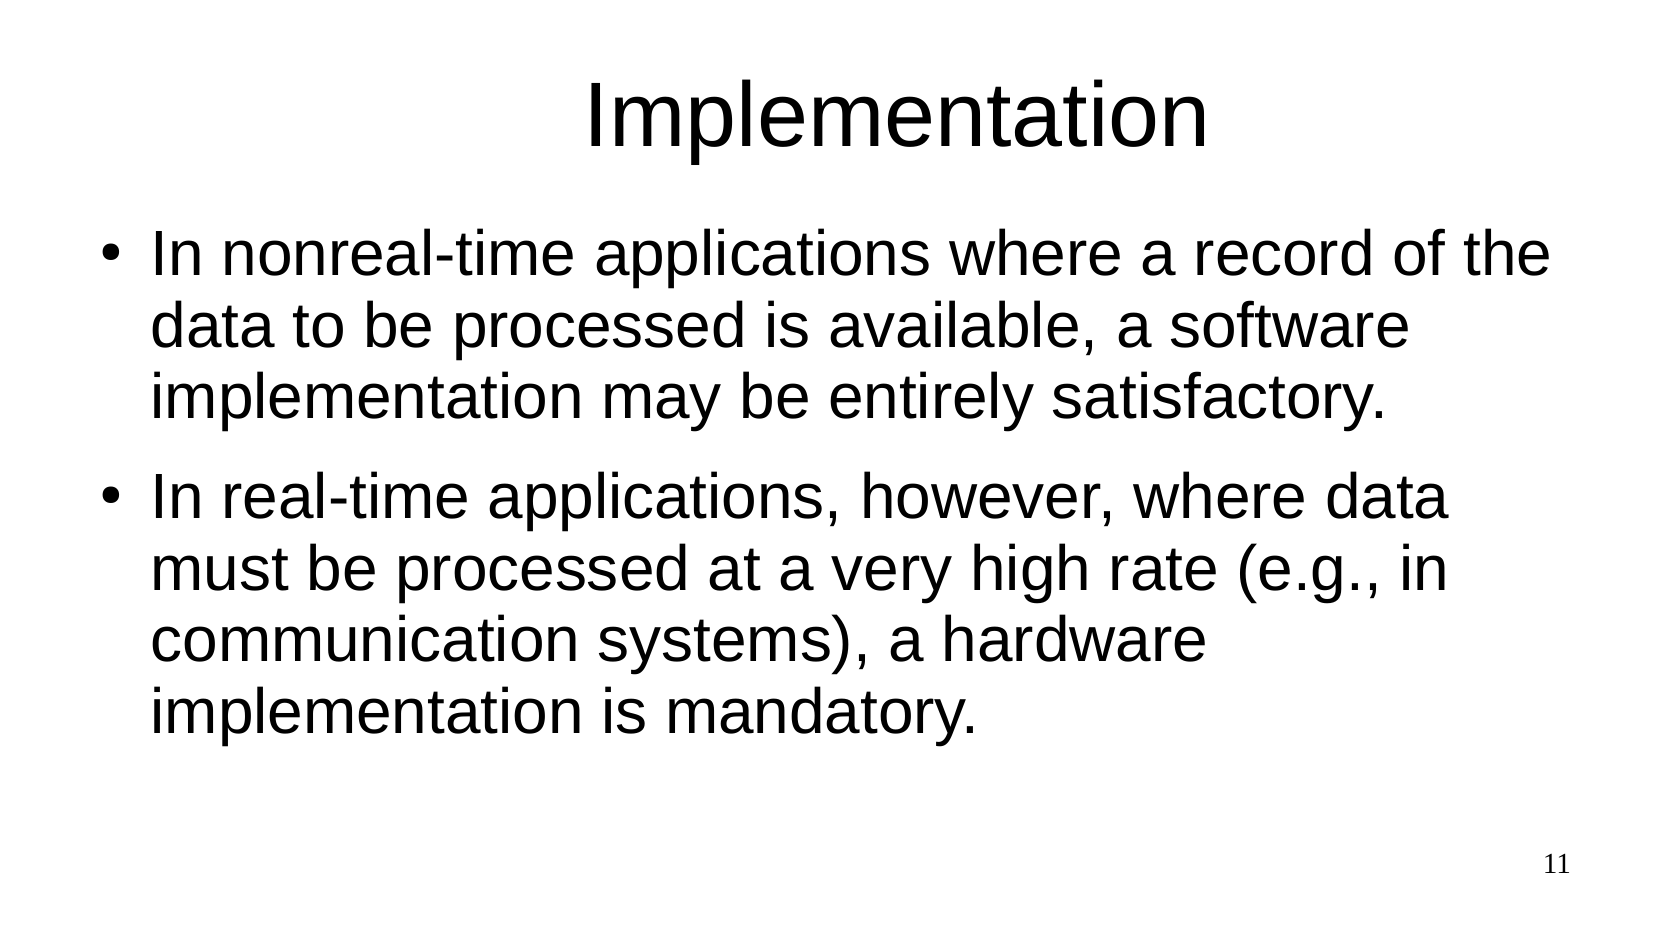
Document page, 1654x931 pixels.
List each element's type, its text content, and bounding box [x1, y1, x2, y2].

title Implementation [82, 37, 1571, 193]
list In nonreal-time applications where a record of the data to be processed is available, a software implementation may be entirely satisfactory. In real-time applications, however, where data must be processed at a very high rate (e.g., in communication systems), a hardware implementation is mandatory. [82, 217, 1571, 758]
